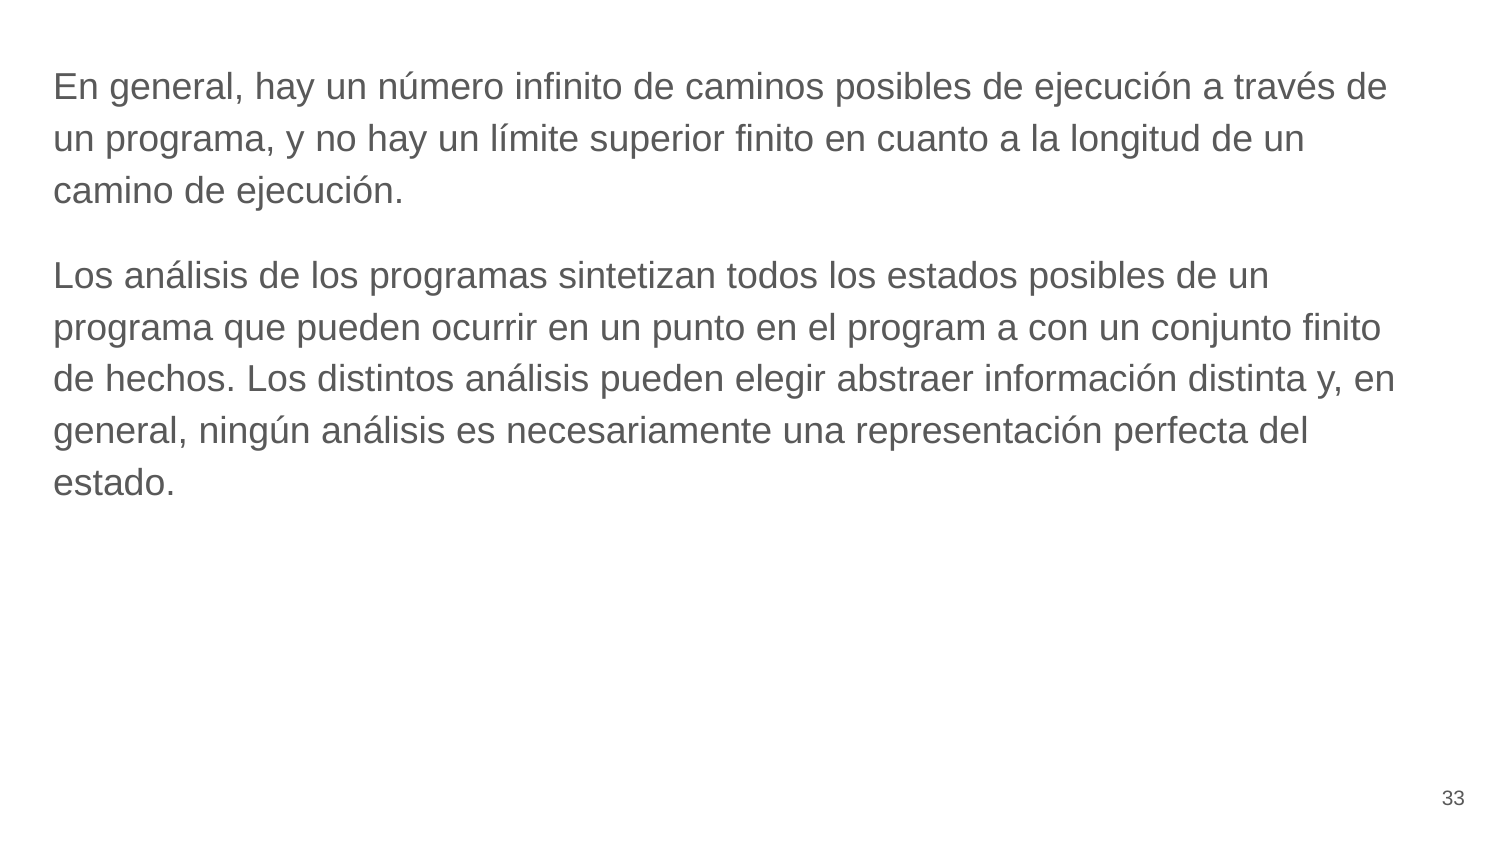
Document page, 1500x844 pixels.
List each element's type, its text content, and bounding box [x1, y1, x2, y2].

slide_number <number> [1389, 764, 1480, 830]
list En general, hay un número infinito de caminos posibles de ejecución a través de un programa, y no hay un límite superior finito en cuanto a la longitud de un camino de ejecución. Los análisis de los programas sintetizan todos los estados posibles de un programa que pueden ocurrir en un punto en el program a con un conjunto finito de hechos. Los distintos análisis pueden elegir abstraer información distinta y, en general, ningún análisis es necesariamente una representación perfecta del estado. [38, 40, 1436, 602]
